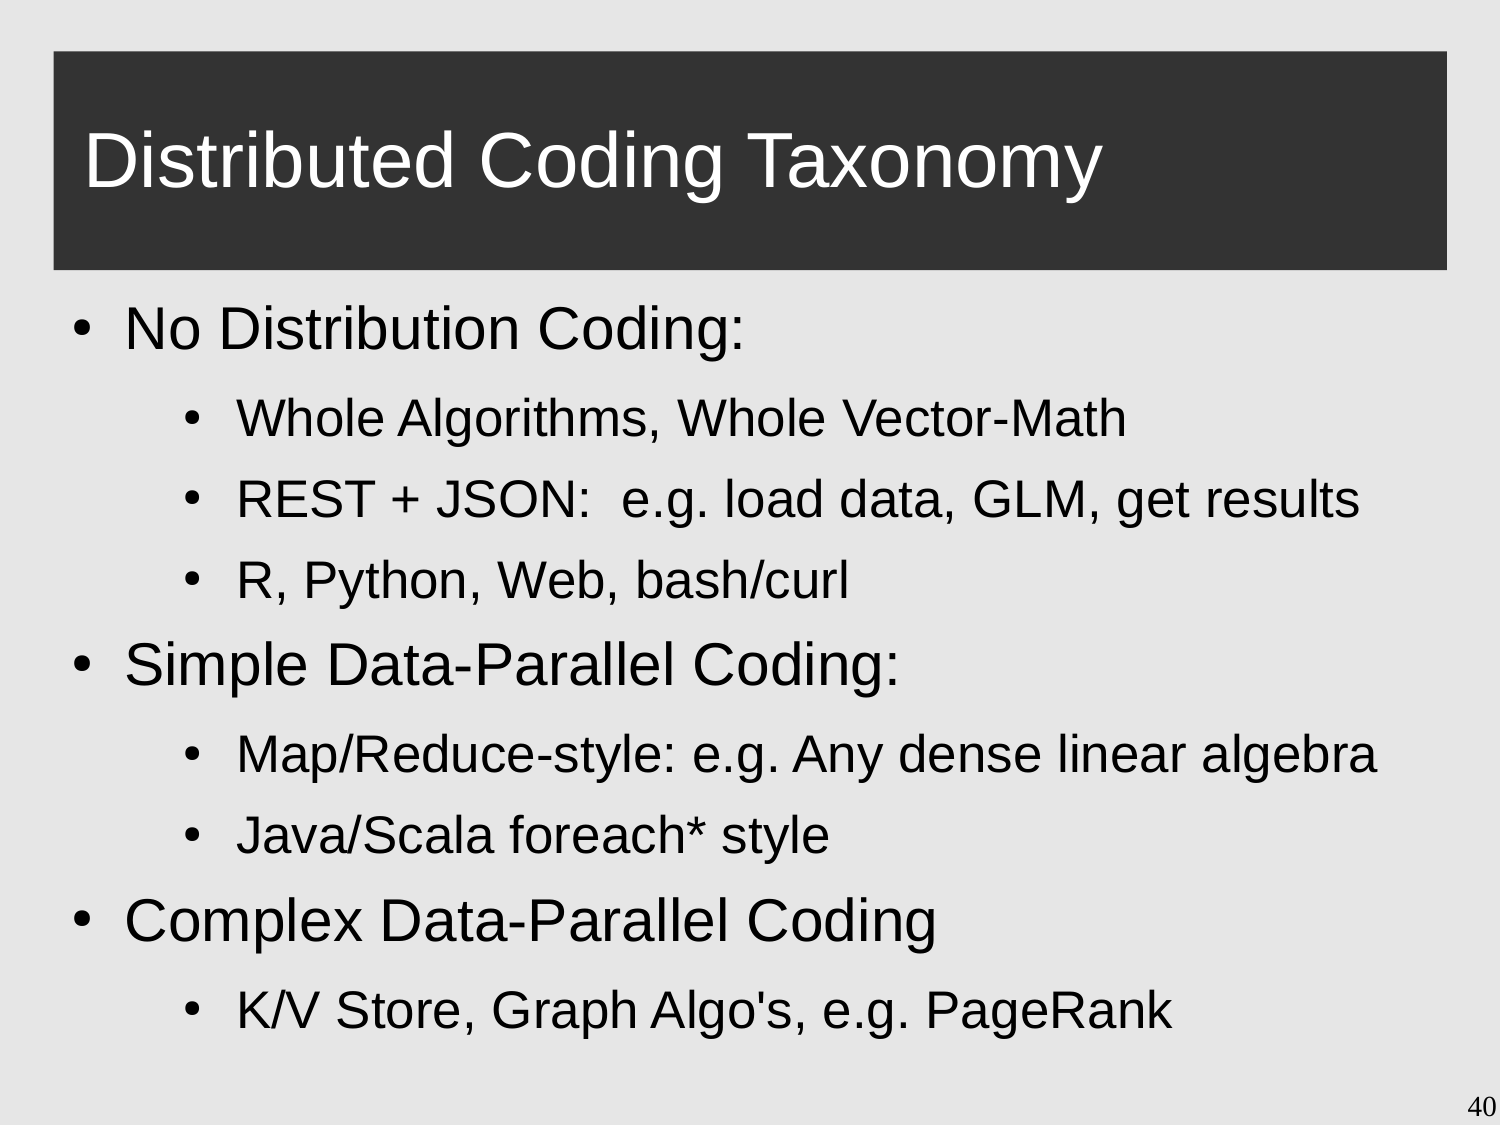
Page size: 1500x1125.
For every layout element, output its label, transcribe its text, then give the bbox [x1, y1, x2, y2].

title Distributed Coding Taxonomy [53, 51, 1447, 271]
list No Distribution Coding: Whole Algorithms, Whole Vector-Math REST + JSON: e.g. load data, GLM, get results R, Python, Web, bash/curl Simple Data-Parallel Coding: Map/Reduce-style: e.g. Any dense linear algebra Java/Scala foreach* style Complex Data-Parallel Coding K/V Store, Graph Algo's, e.g. PageRank [53, 294, 1447, 1042]
